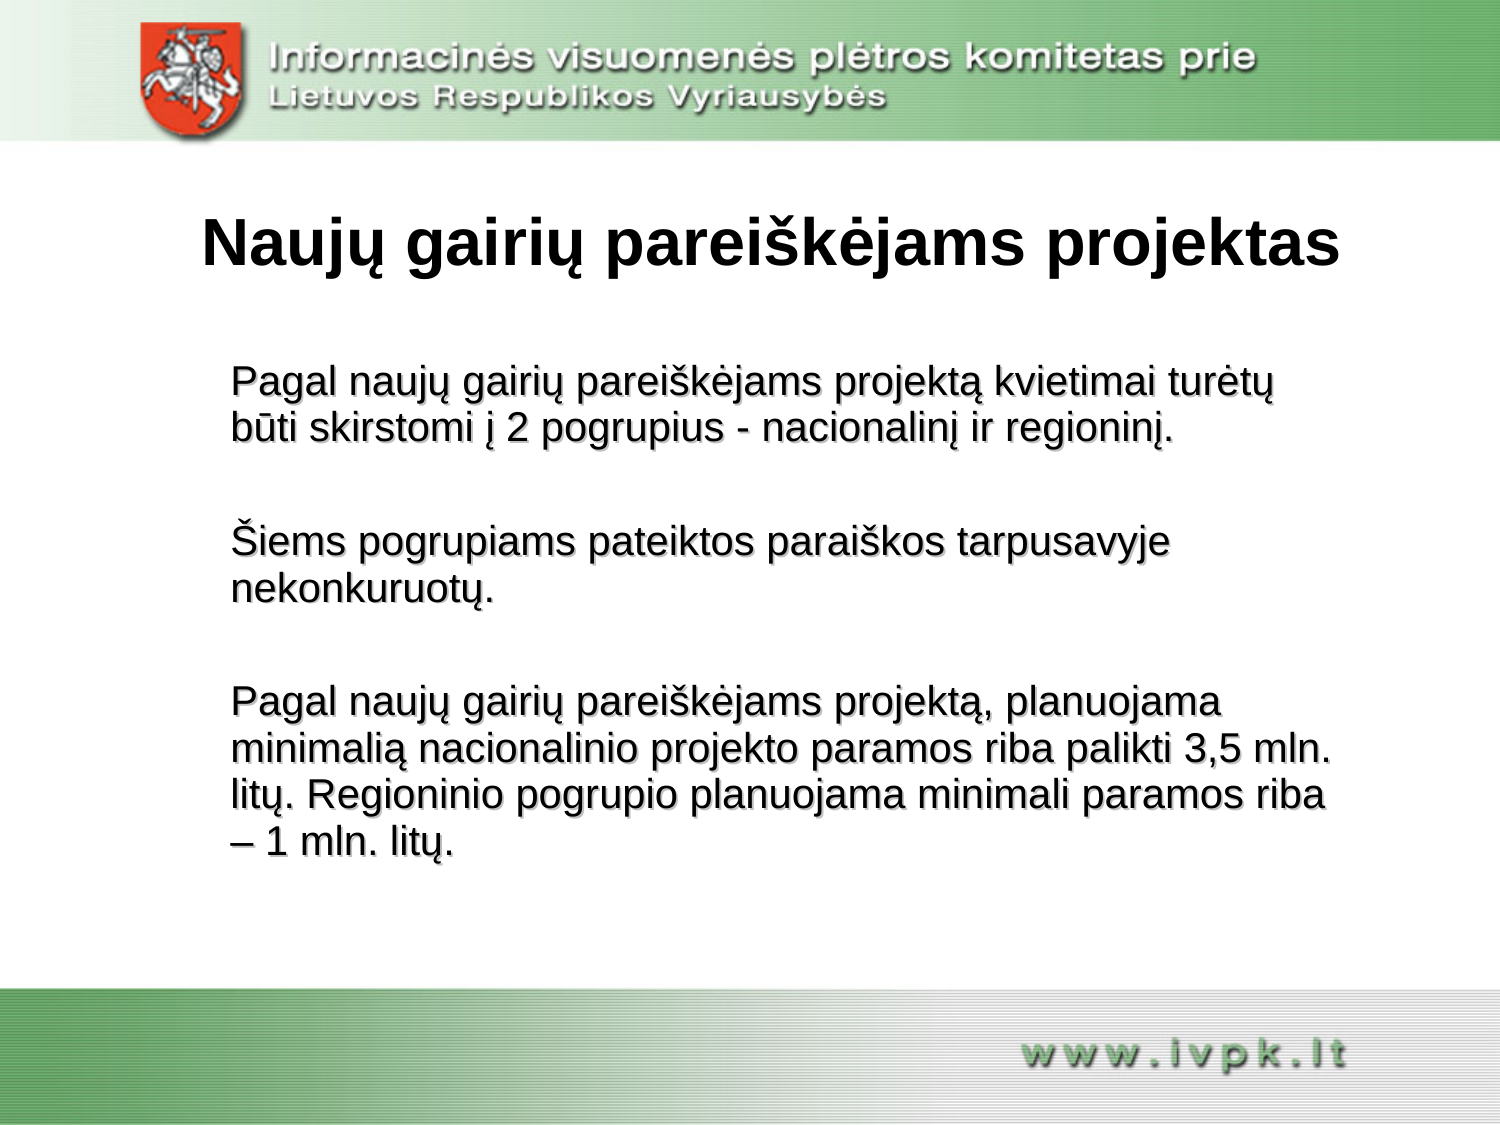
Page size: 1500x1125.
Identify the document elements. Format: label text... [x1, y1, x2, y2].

title Naujų gairių pareiškėjams projektas [159, 148, 1385, 337]
list Pagal naujų gairių pareiškėjams projektą kvietimai turėtų būti skirstomi į 2 pogrupius - nacionalinį ir regioninį. Šiems pogrupiams pateiktos paraiškos tarpusavyje nekonkuruotų. Pagal naujų gairių pareiškėjams projektą, planuojama minimalią nacionalinio projekto paramos riba palikti 3,5 mln. litų. Regioninio pogrupio planuojama minimali paramos riba – 1 mln. litų. [159, 349, 1365, 977]
picture [0, 0, 1500, 1125]
